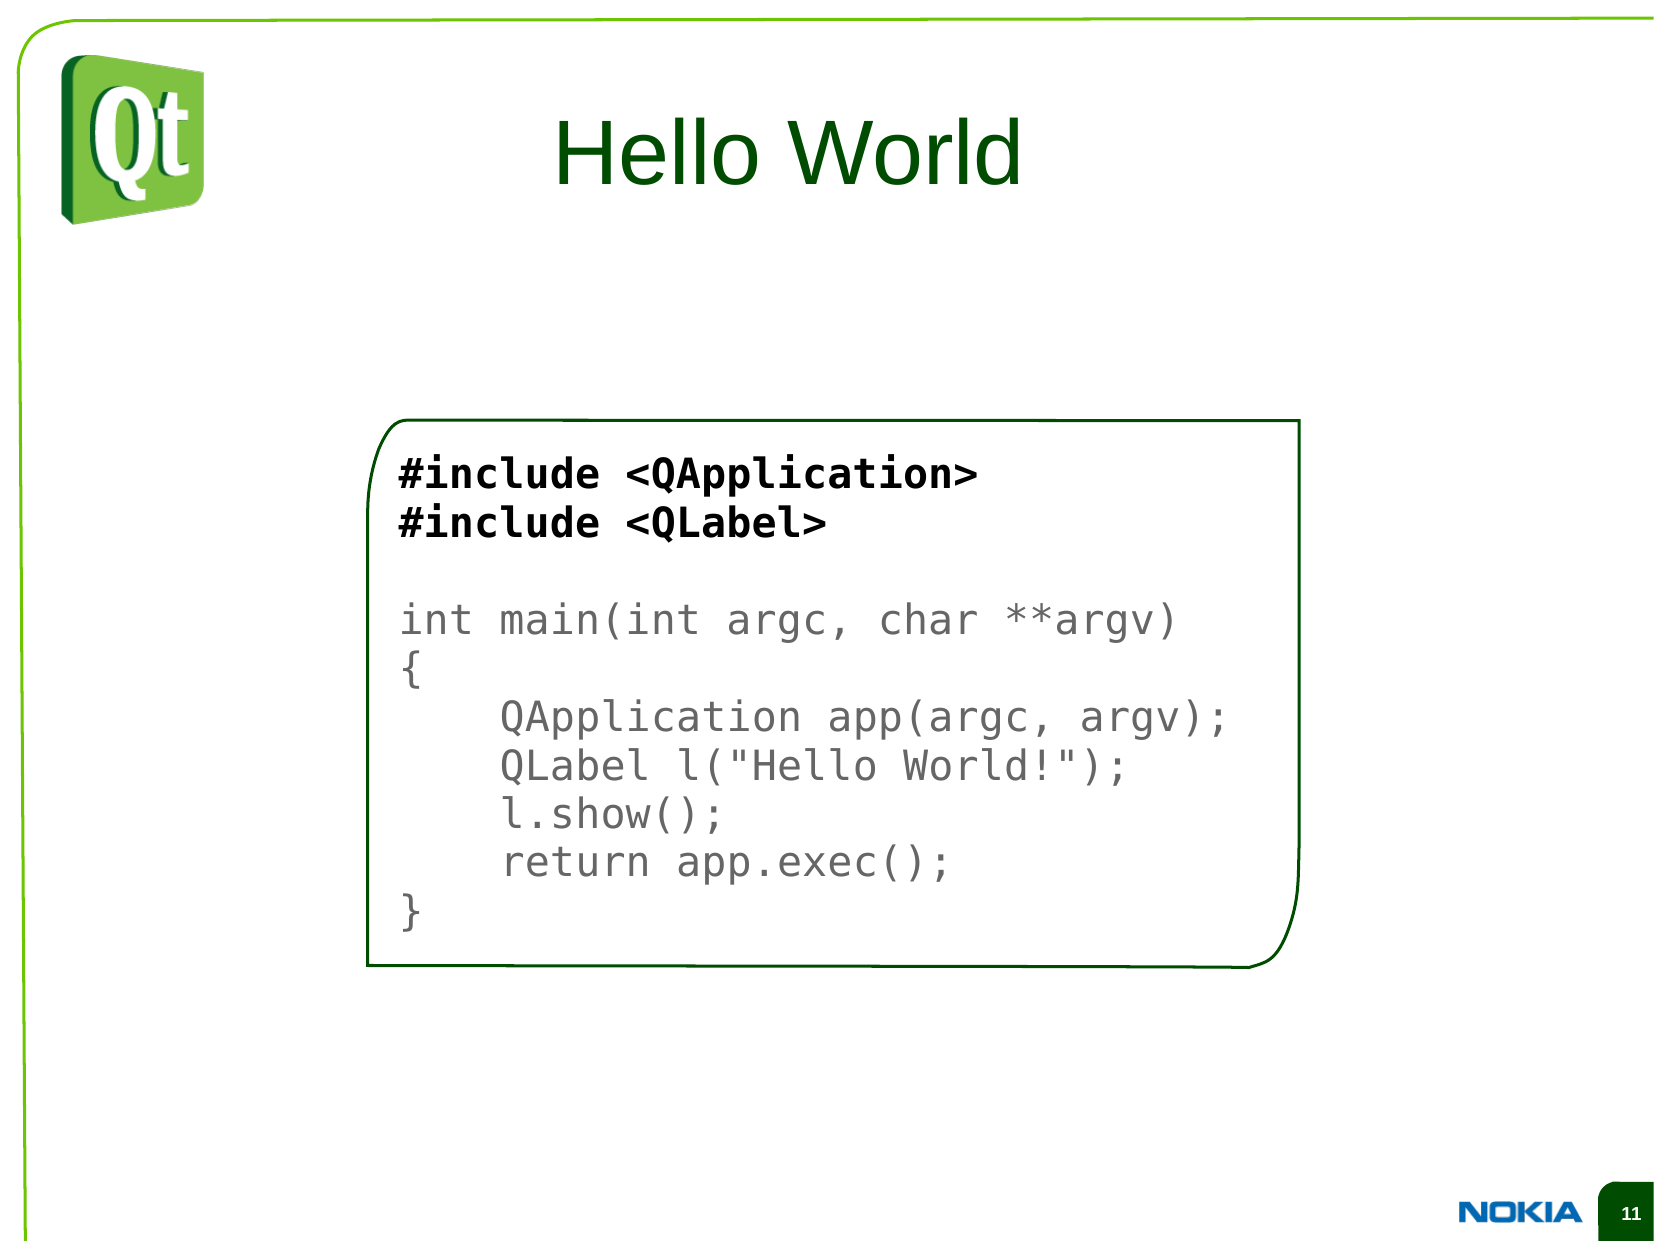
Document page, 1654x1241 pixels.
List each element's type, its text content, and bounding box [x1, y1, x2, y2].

text_box #include <QApplication> #include <QLabel> int main(int argc, char **argv) { QApplication app(argc, argv); QLabel l("Hello World!"); l.show(); return app.exec(); } [383, 442, 1297, 943]
title Hello World [251, 49, 1327, 257]
picture [1459, 1201, 1583, 1223]
picture [61, 55, 204, 225]
